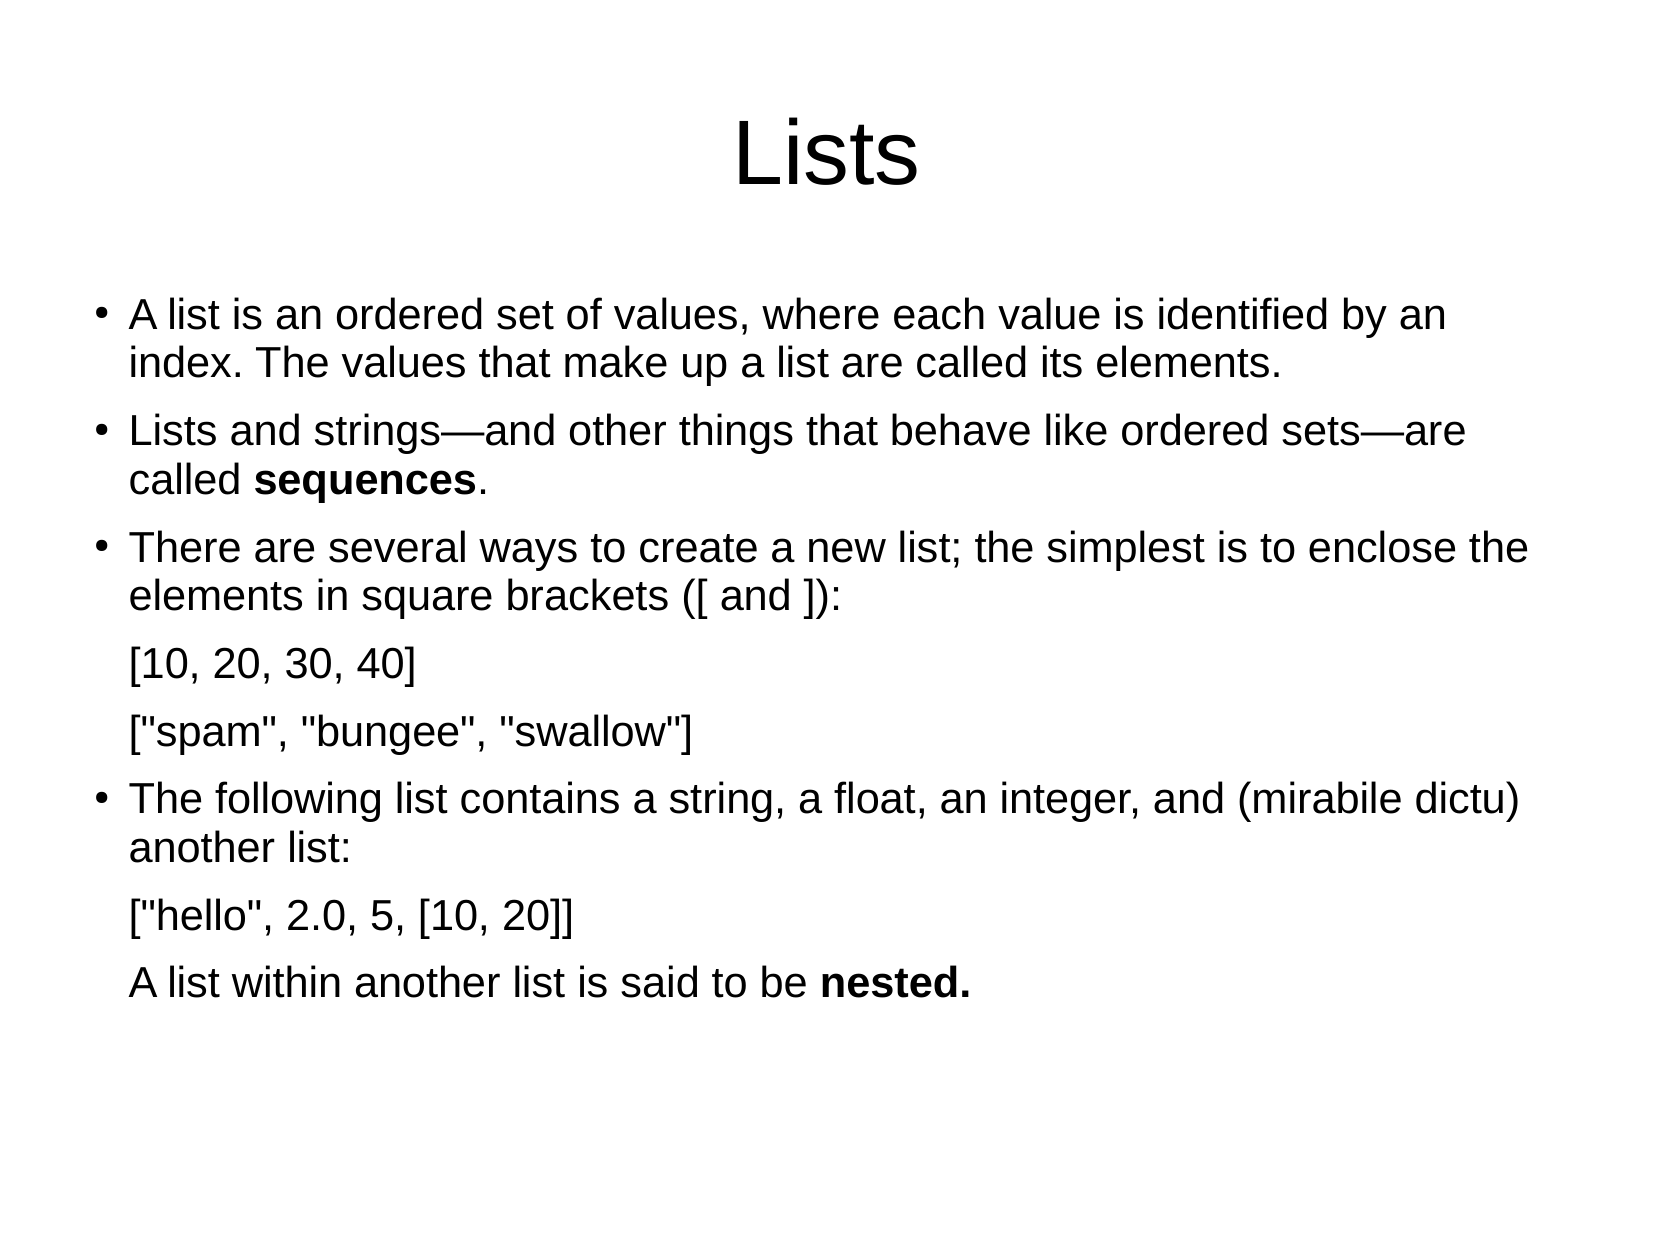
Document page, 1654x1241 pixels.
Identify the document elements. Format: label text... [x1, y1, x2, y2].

list A list is an ordered set of values, where each value is identified by an index. The values that make up a list are called its elements. Lists and strings—and other things that behave like ordered sets—are called sequences. There are several ways to create a new list; the simplest is to enclose the elements in square brackets ([ and ]): [10, 20, 30, 40] ["spam", "bungee", "swallow"] The following list contains a string, a float, an integer, and (mirabile dictu) another list: ["hello", 2.0, 5, [10, 20]] A list within another list is said to be nested. [82, 290, 1571, 1010]
title Lists [82, 49, 1571, 257]
